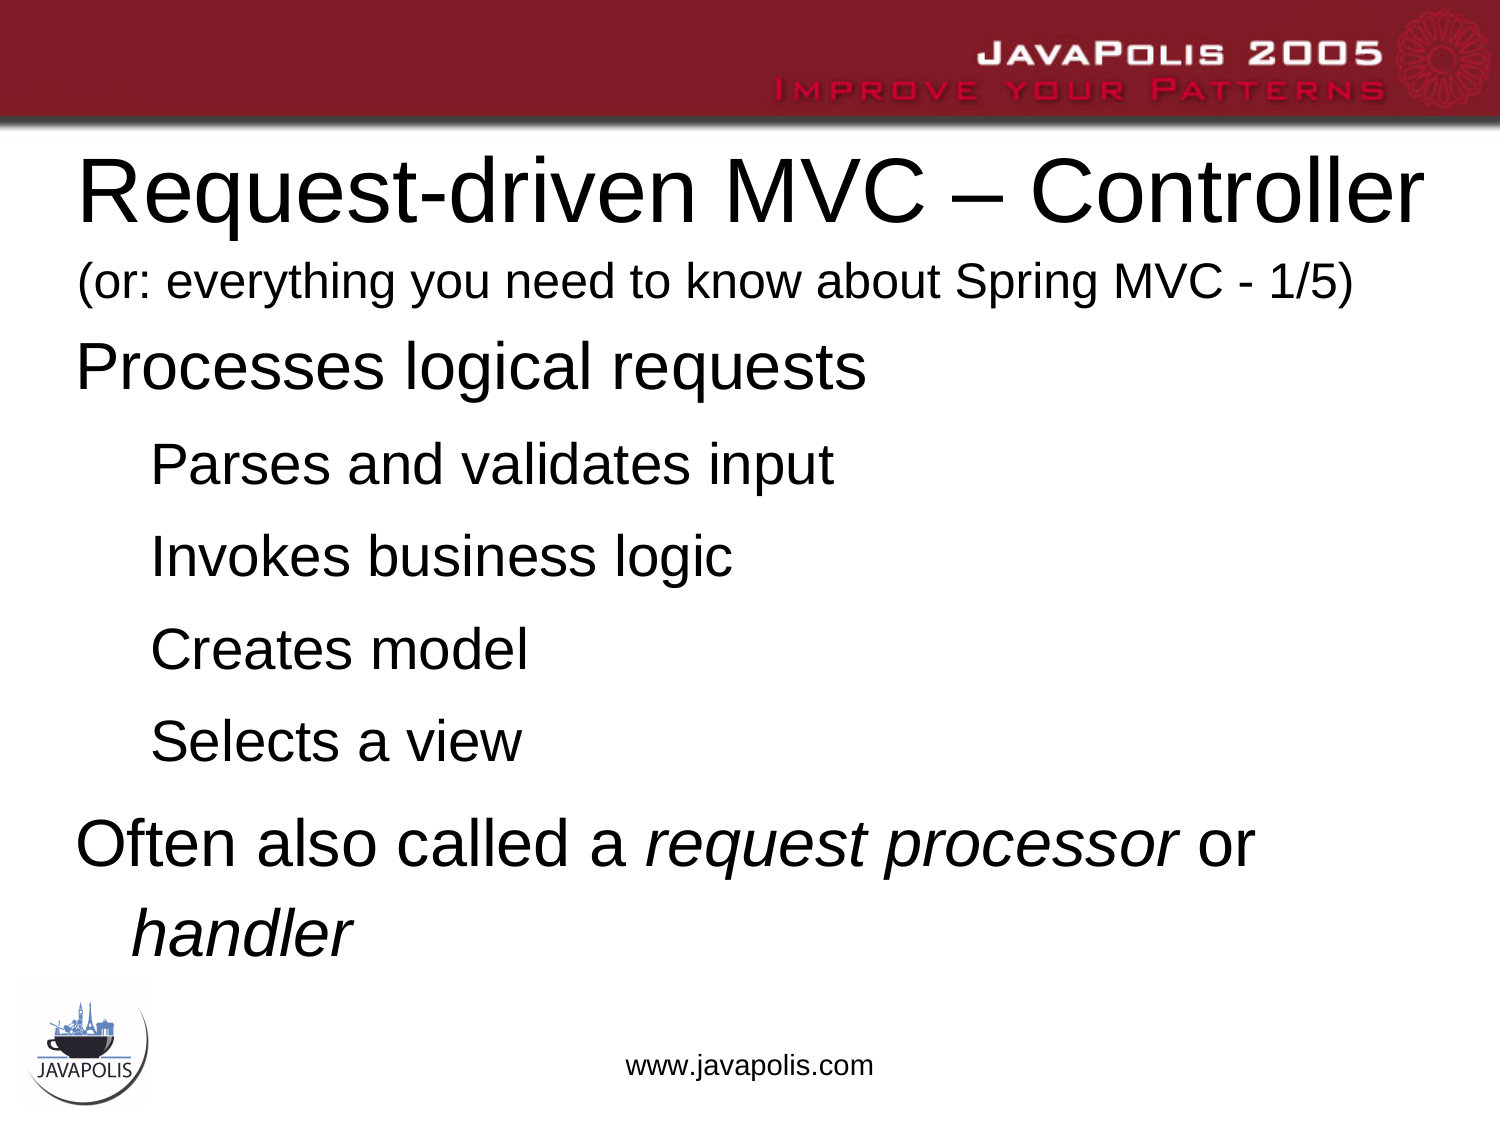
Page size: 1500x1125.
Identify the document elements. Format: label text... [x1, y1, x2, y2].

picture [0, 0, 1500, 140]
title Request-driven MVC – Controller (or: everything you need to know about Spring MVC - 1/5) [76, 129, 1447, 299]
list Processes logical requests Parses and validates input Invokes business logic Creates model Selects a view Often also called a request processor or handler [75, 314, 1426, 1012]
picture [20, 976, 149, 1106]
